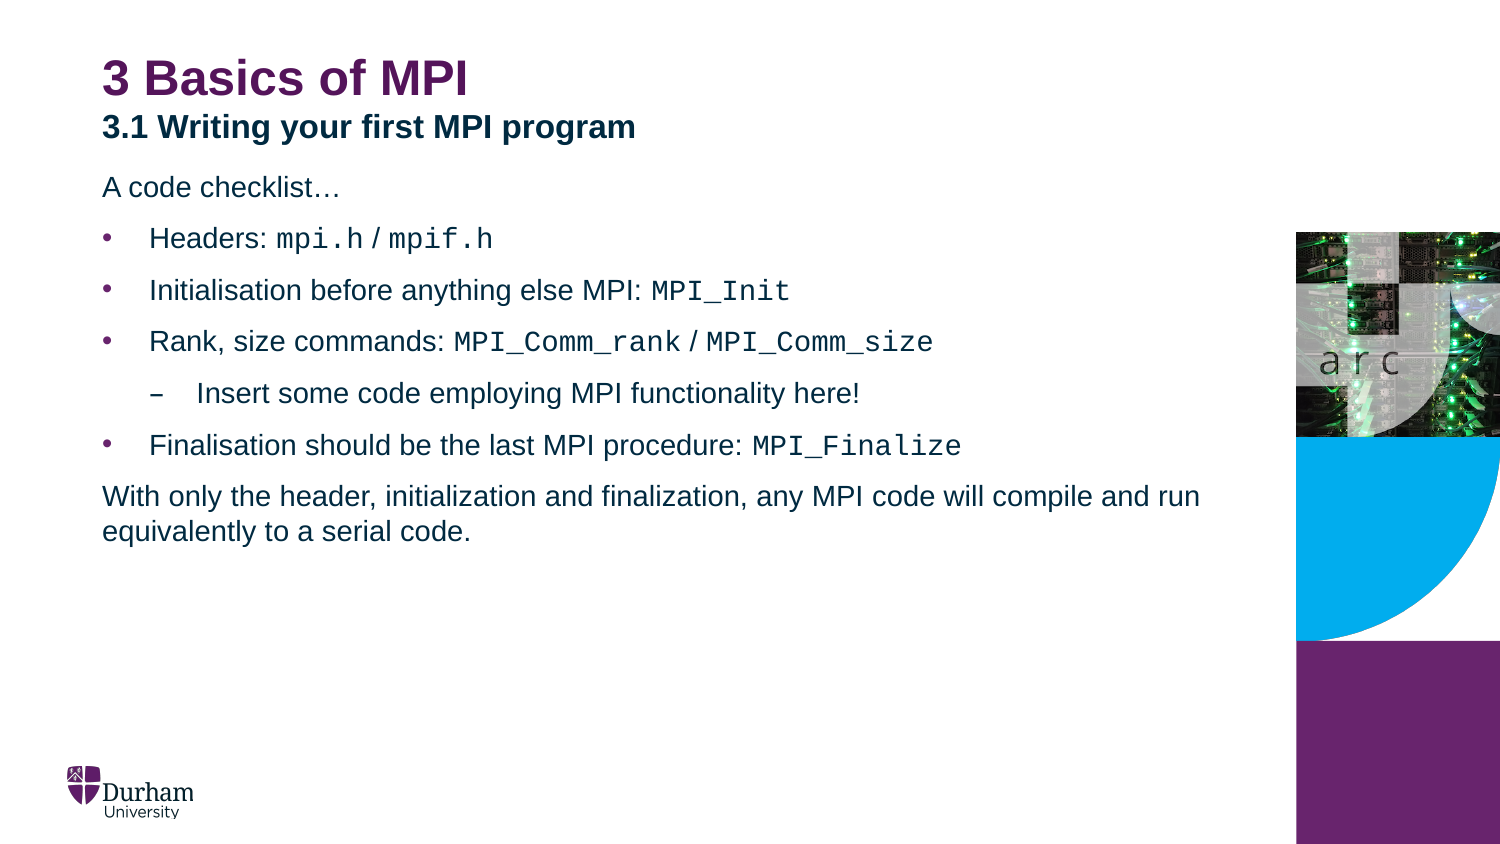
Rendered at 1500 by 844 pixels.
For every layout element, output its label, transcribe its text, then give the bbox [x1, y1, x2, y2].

list A code checklist… Headers: mpi.h / mpif.h Initialisation before anything else MPI: MPI_Init Rank, size commands: MPI_Comm_rank / MPI_Comm_size Insert some code employing MPI functionality here! Finalisation should be the last MPI procedure: MPI_Finalize With only the header, initialization and finalization, any MPI code will compile and run equivalently to a serial code. [101, 167, 1258, 506]
text_box [1296, 640, 1500, 844]
title 3 Basics of MPI 3.1 Writing your first MPI program [101, 45, 1399, 187]
picture [67, 766, 193, 819]
picture [1332, 467, 1500, 640]
picture [1296, 232, 1500, 436]
